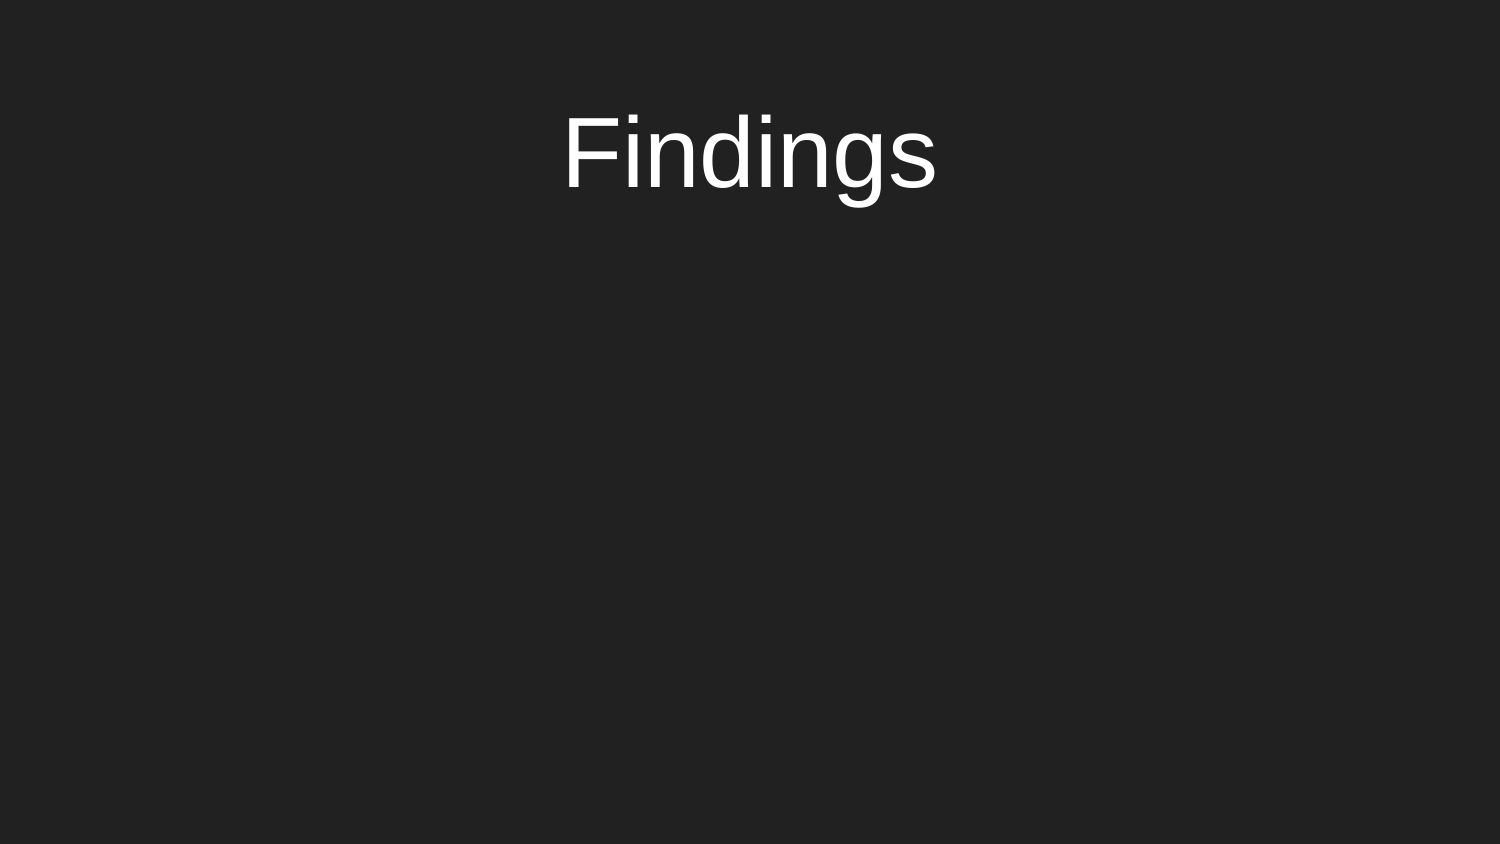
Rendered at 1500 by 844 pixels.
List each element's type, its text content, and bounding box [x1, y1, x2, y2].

title Findings [51, 72, 1449, 220]
